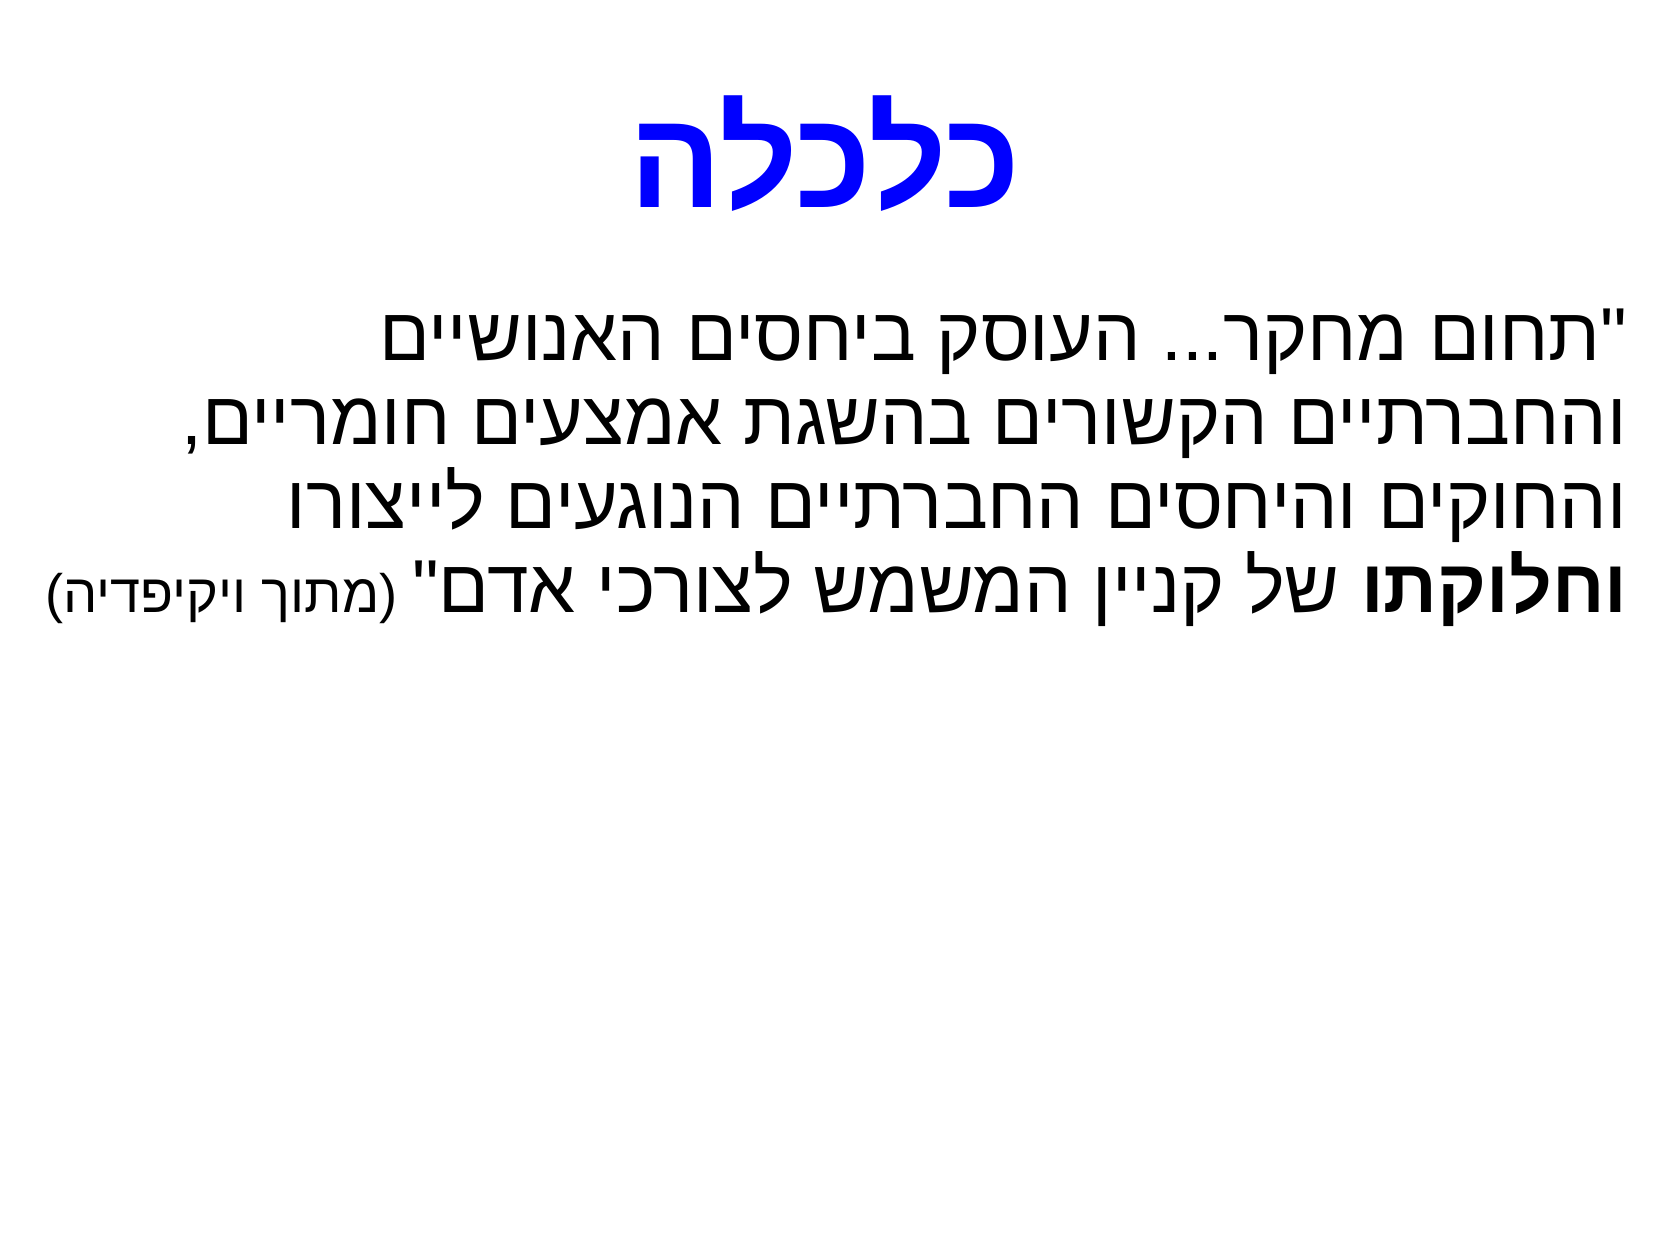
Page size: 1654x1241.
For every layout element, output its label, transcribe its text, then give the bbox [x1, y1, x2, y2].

text_box "תחום מחקר... העוסק ביחסים האנושיים והחברתיים הקשורים בהשגת אמצעים חומריים, והחוקים והיחסים החברתיים הנוגעים לייצורו וחלוקתו של קניין המשמש לצורכי אדם" (מתוך ויקיפדיה) [15, 285, 1643, 636]
title כלכלה [30, 35, 1621, 285]
